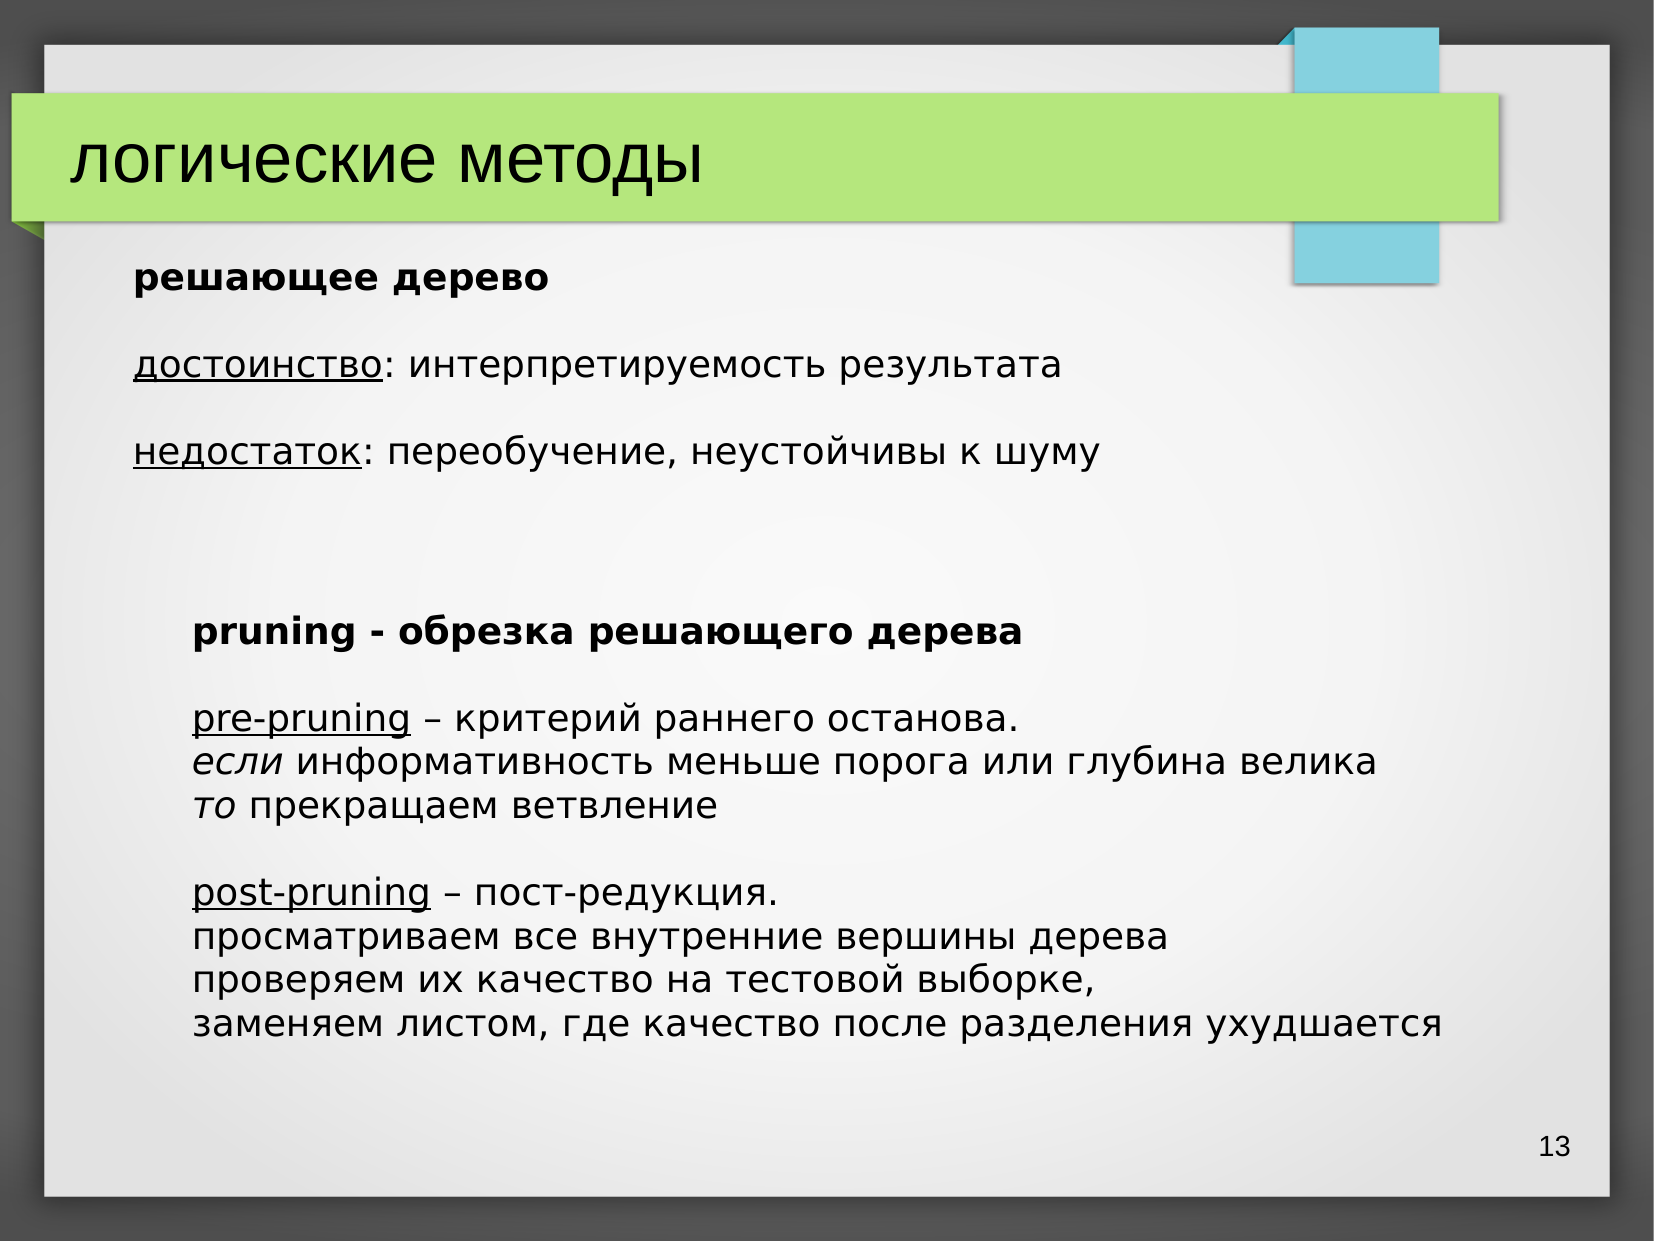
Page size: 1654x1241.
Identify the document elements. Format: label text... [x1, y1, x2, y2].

text_box решающее дерево достоинство: интерпретируемость результата недостаток: переобучение, неустойчивы к шуму [118, 248, 1193, 582]
title логические методы [70, 117, 1205, 200]
text_box pruning - обрезка решающего дерева pre-pruning – критерий раннего останова. если информативность меньше порога или глубина велика то прекращаем ветвление post-pruning – пост-редукция. просматриваем все внутренние вершины дерева проверяем их качество на тестовой выборке, заменяем листом, где качество после разделения ухудшается [177, 602, 1477, 1072]
picture [0, 0, 1654, 1241]
